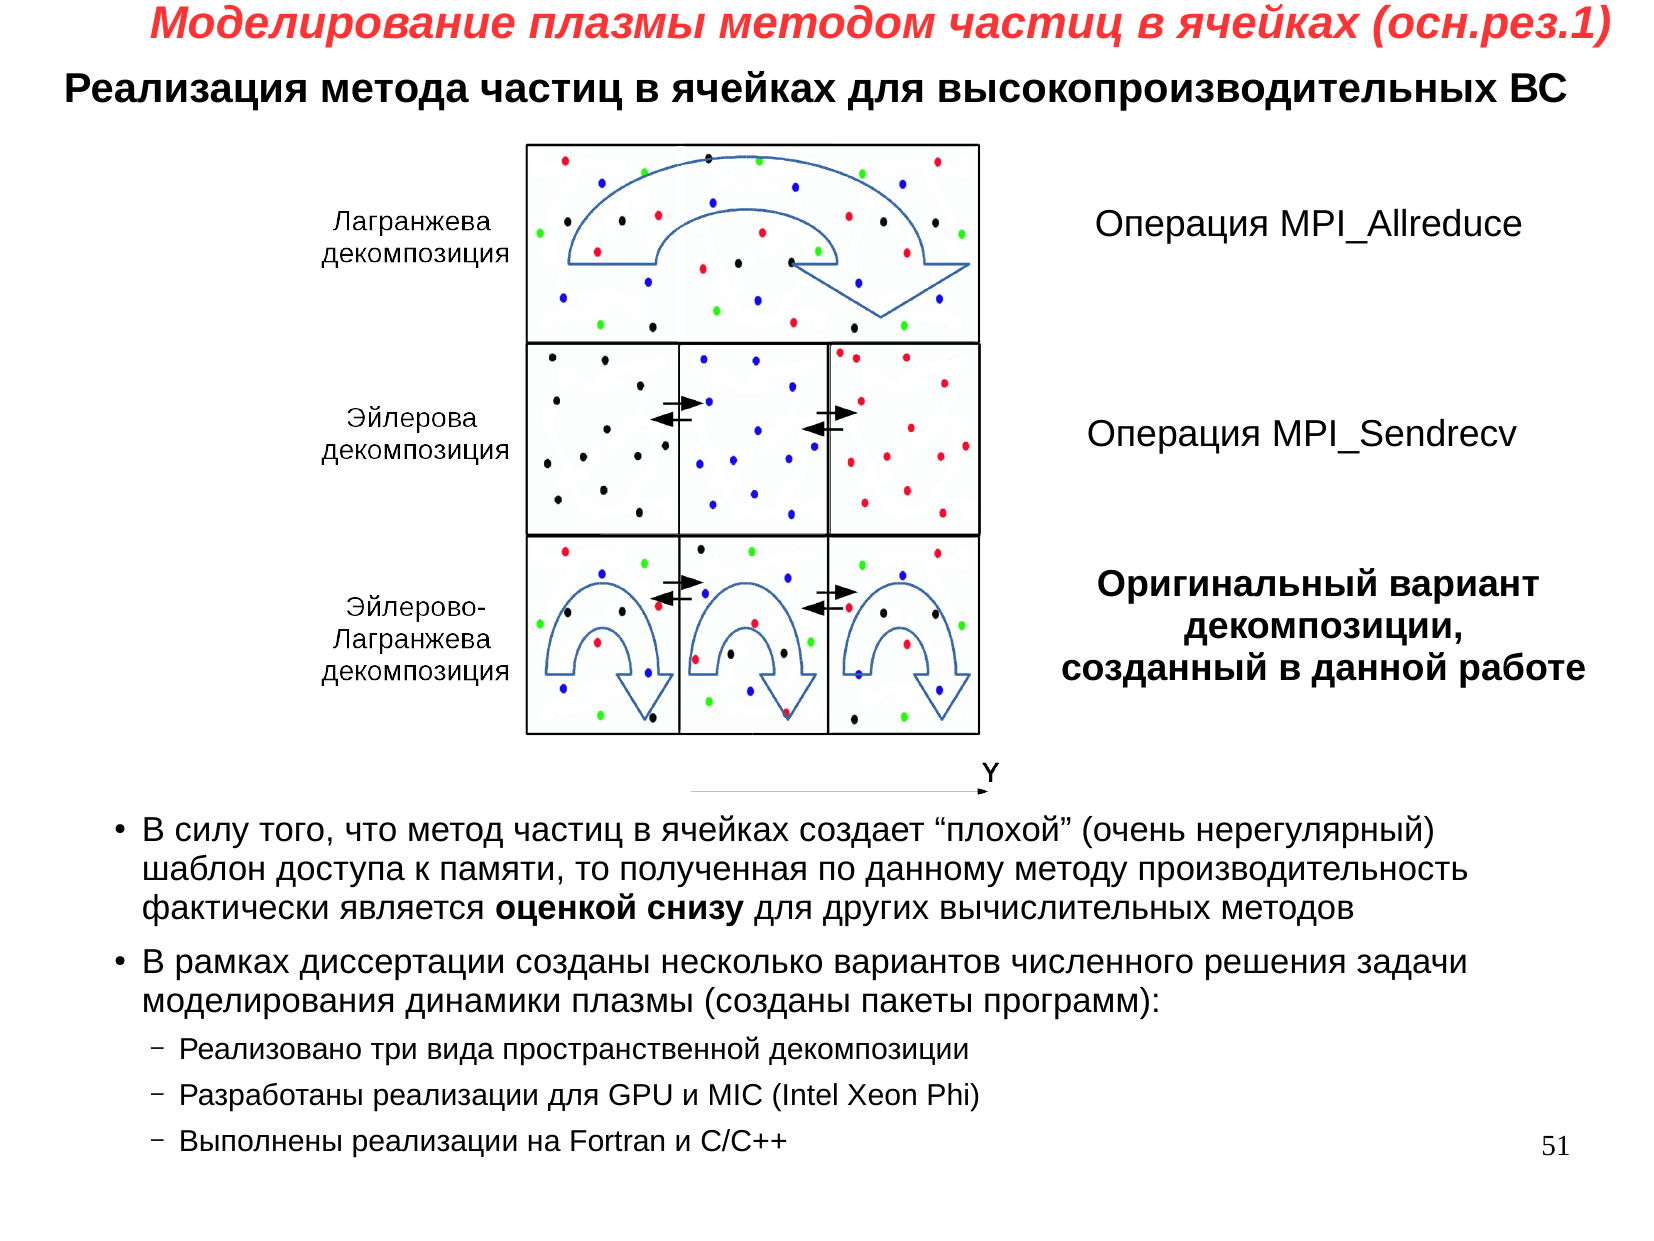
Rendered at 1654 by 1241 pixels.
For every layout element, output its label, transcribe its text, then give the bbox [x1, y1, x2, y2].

text_box Оригинальный вариант декомпозиции, созданный в данной работе [1046, 555, 1602, 696]
list В силу того, что метод частиц в ячейках создает “плохой” (очень нерегулярный) шаблон доступа к памяти, то полученная по данному методу производительность фактически является оценкой снизу для других вычислительных методов В рамках диссертации созданы несколько вариантов численного решения задачи моделирования динамики плазмы (созданы пакеты программ): Реализовано три вида пространственной декомпозиции Разработаны реализации для GPU и MIC (Intel Xeon Phi) Выполнены реализации на Fortran и C/C++ [105, 810, 1489, 1196]
picture [315, 251, 1006, 796]
title Реализация метода частиц в ячейках для высокопроизводительных ВС [0, 0, 1654, 251]
text_box Моделирование плазмы методом частиц в ячейках (осн.рез.1) [135, 0, 1654, 107]
text_box Операция MPI_Allreduce [1080, 195, 1538, 252]
text_box Операция MPI_Sendrecv [1072, 405, 1533, 462]
